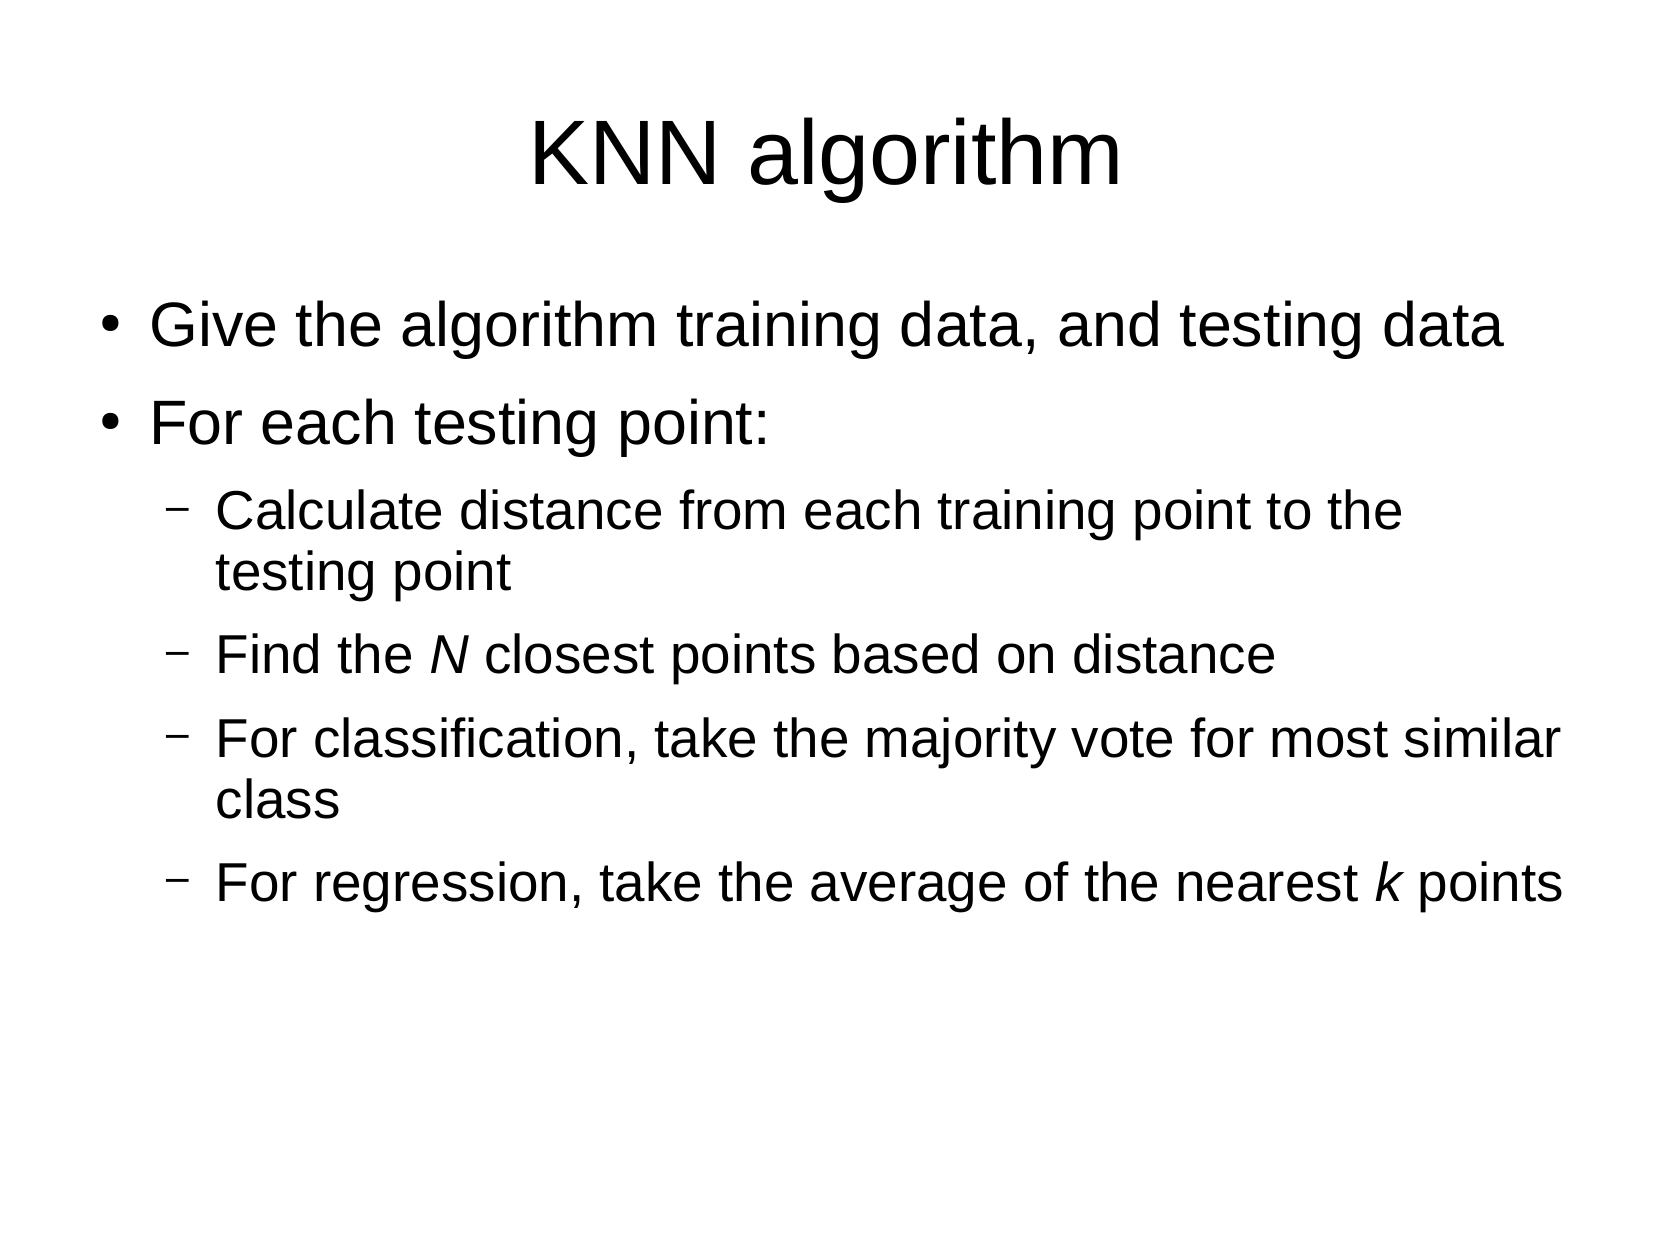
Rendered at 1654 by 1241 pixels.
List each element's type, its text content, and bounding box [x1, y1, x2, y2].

title KNN algorithm [82, 49, 1571, 257]
list Give the algorithm training data, and testing data For each testing point: Calculate distance from each training point to the testing point Find the N closest points based on distance For classification, take the majority vote for most similar class For regression, take the average of the nearest k points [82, 290, 1571, 1010]
